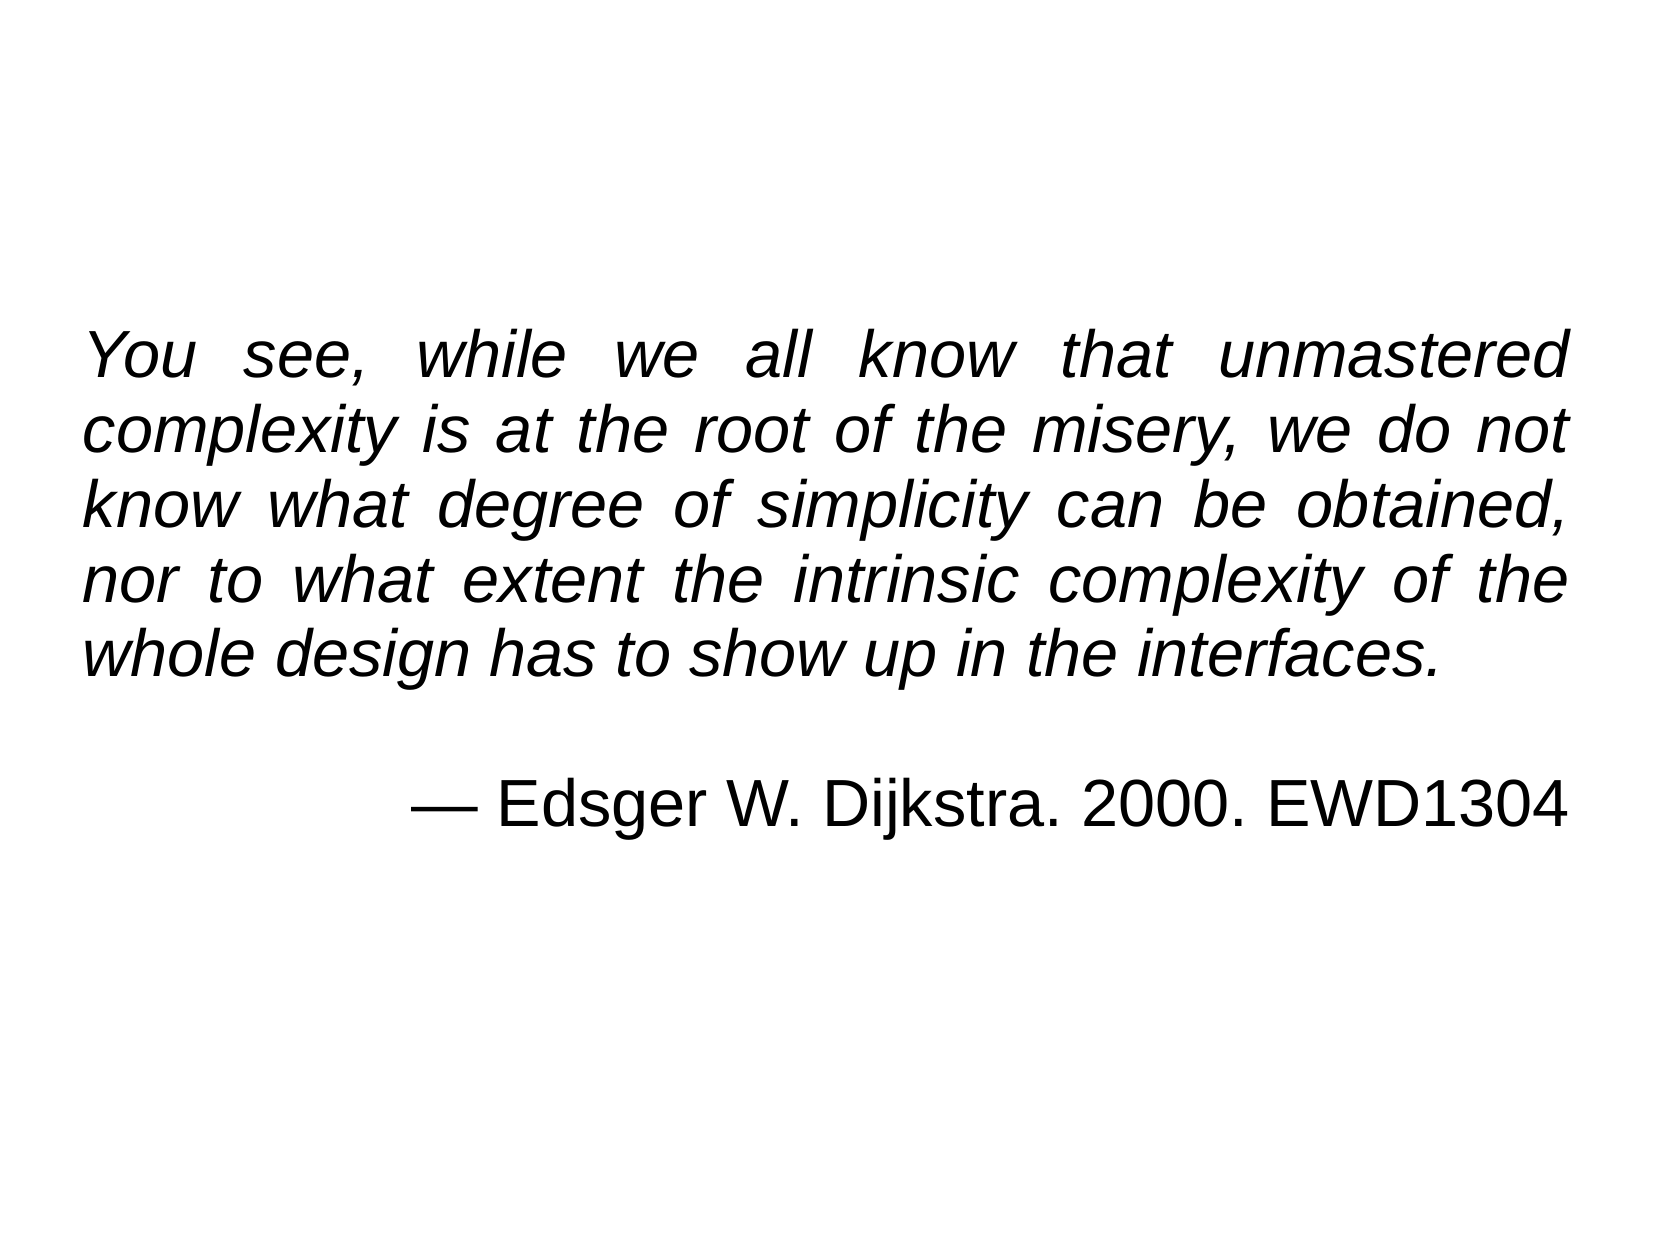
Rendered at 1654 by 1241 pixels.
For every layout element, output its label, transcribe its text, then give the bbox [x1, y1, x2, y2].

subtitle You see, while we all know that unmastered complexity is at the root of the misery, we do not know what degree of simplicity can be obtained, nor to what extent the intrinsic complexity of the whole design has to show up in the interfaces. — Edsger W. Dijkstra. 2000. EWD1304 [82, 49, 1571, 1109]
